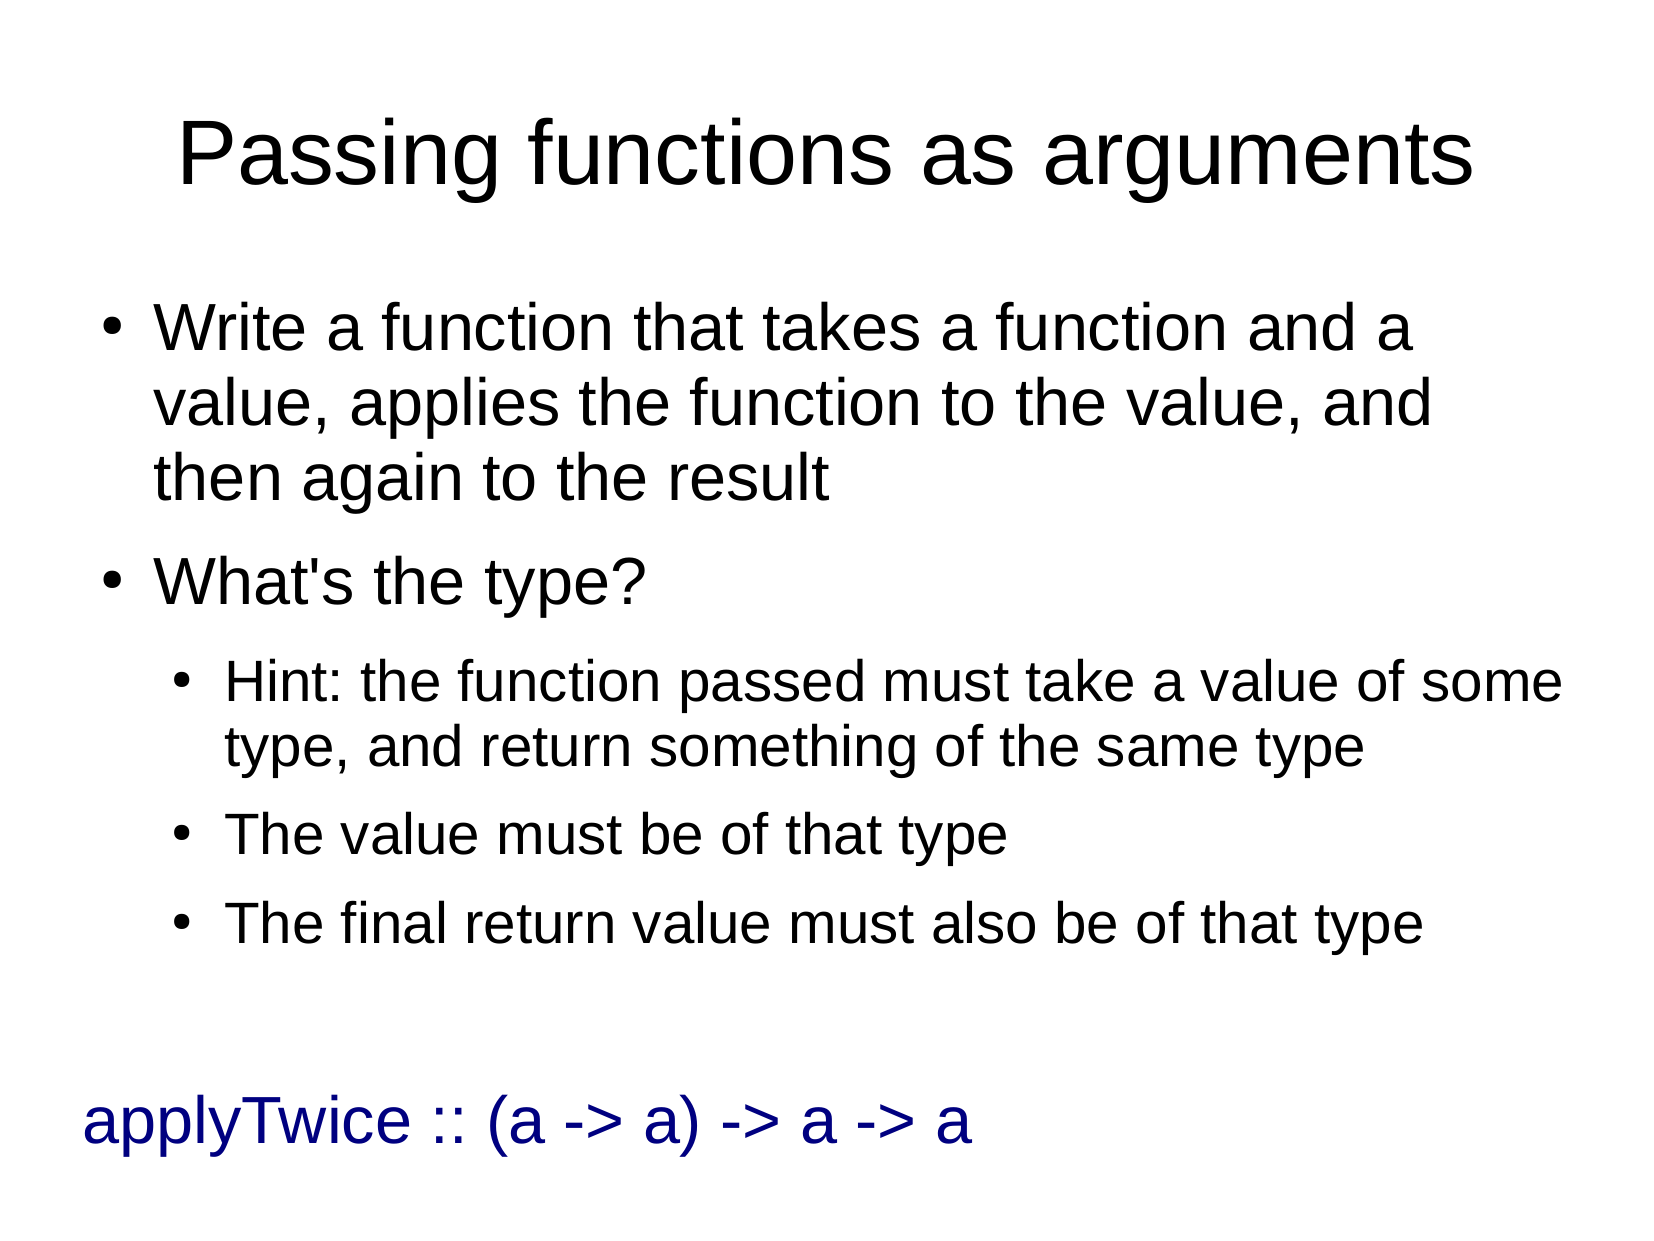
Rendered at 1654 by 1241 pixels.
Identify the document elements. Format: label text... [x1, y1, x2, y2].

list Write a function that takes a function and a value, applies the function to the value, and then again to the result What's the type? Hint: the function passed must take a value of some type, and return something of the same type The value must be of that type The final return value must also be of that type applyTwice :: (a -> a) -> a -> a [82, 290, 1571, 1159]
title Passing functions as arguments [82, 56, 1571, 250]
